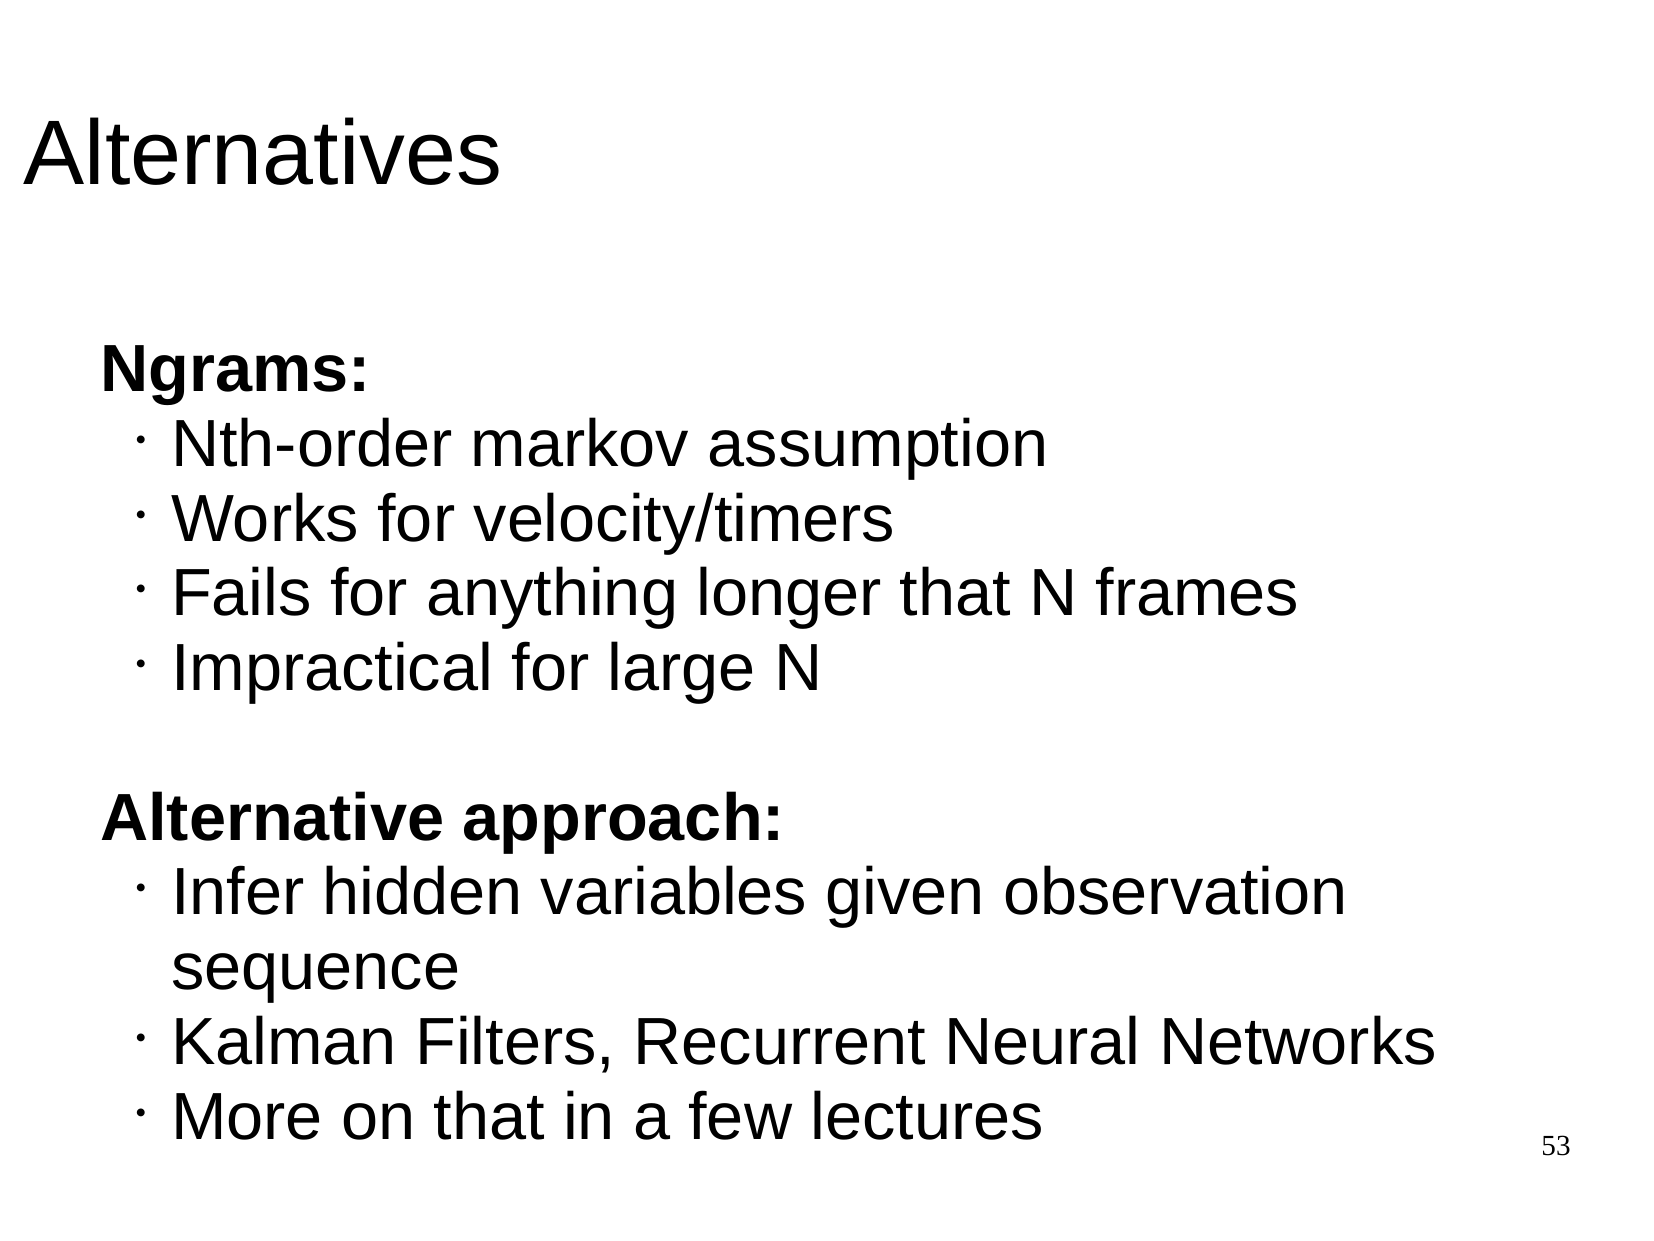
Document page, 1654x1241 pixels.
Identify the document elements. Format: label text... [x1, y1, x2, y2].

text_box Ngrams: Nth-order markov assumption Works for velocity/timers Fails for anything longer that N frames Impractical for large N Alternative approach: Infer hidden variables given observation sequence Kalman Filters, Recurrent Neural Networks More on that in a few lectures [64, 213, 1654, 1241]
title Alternatives [23, 49, 1512, 257]
